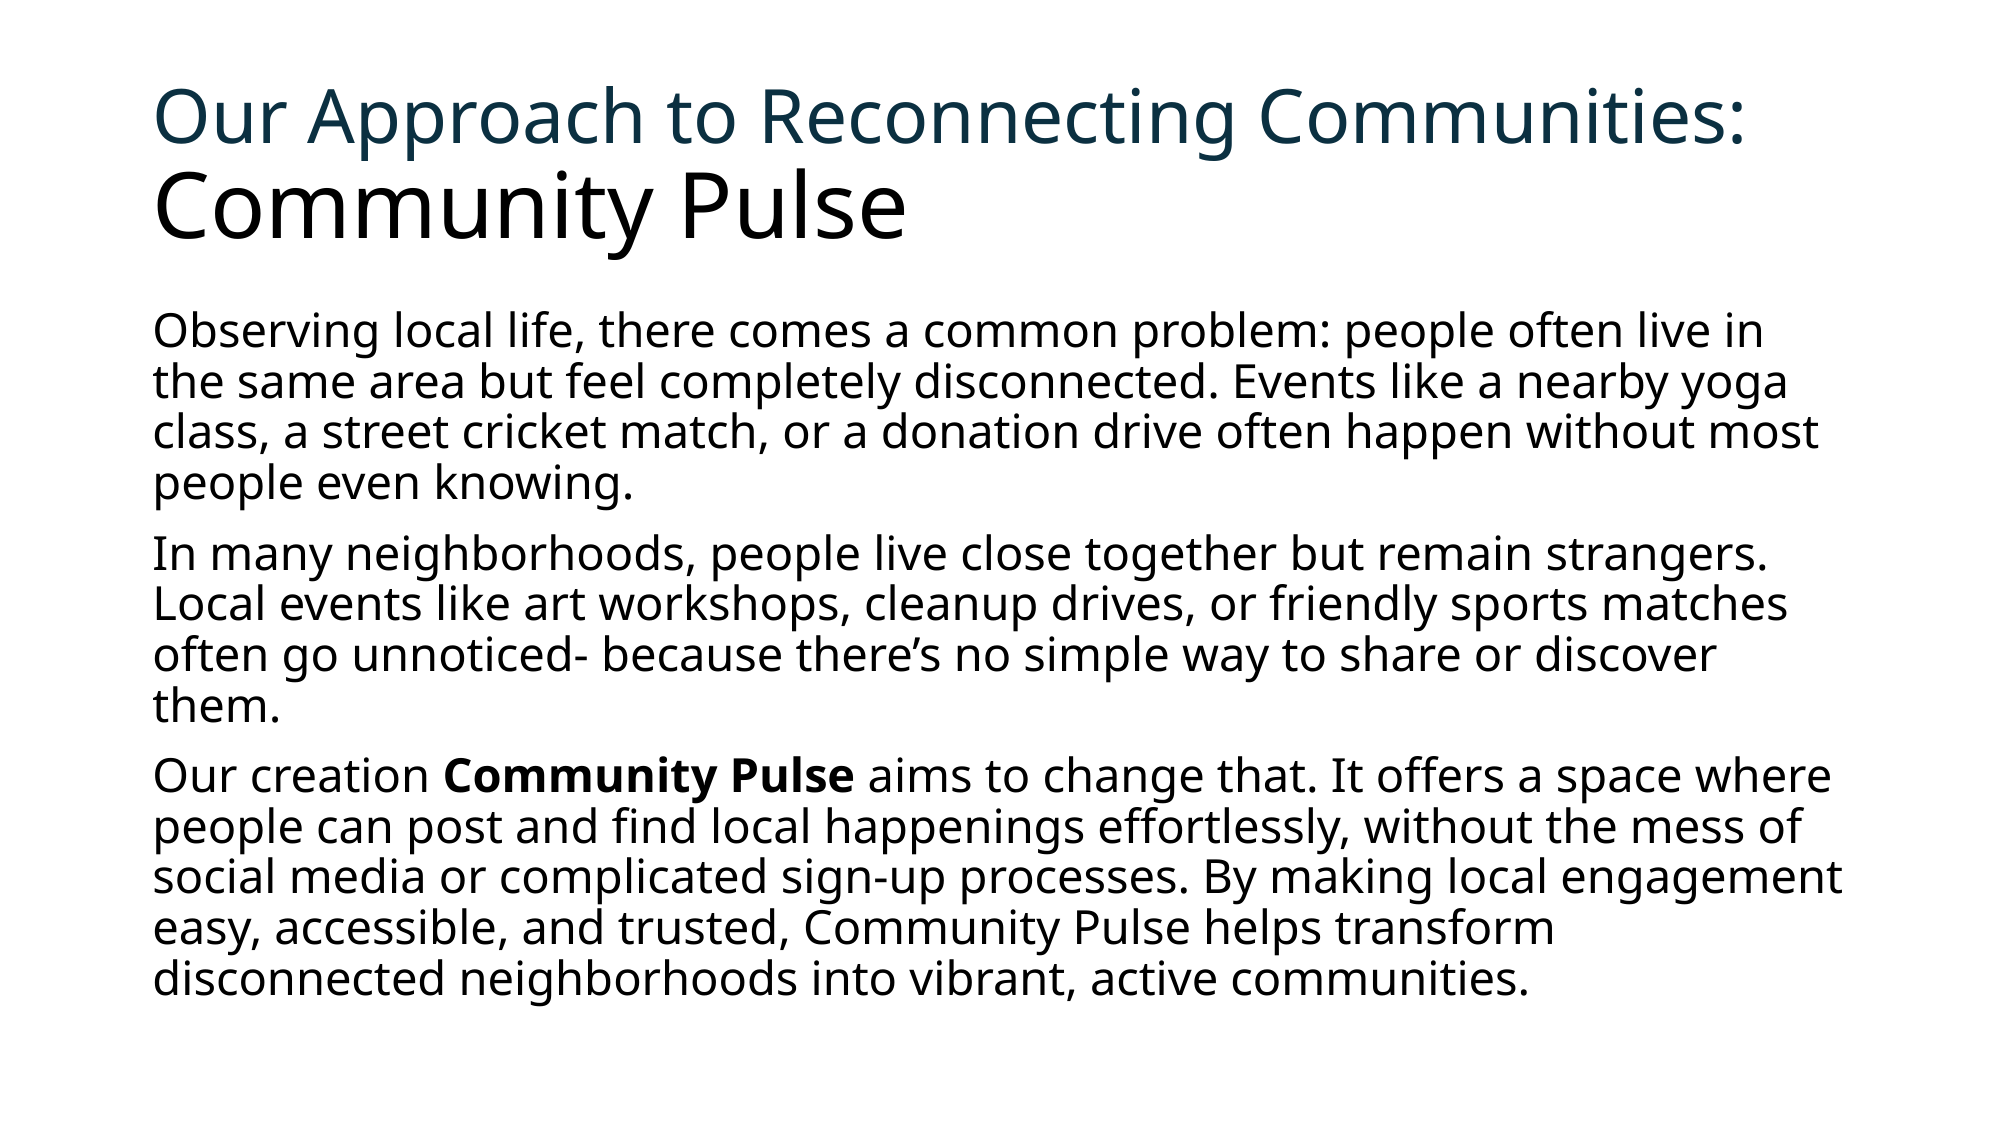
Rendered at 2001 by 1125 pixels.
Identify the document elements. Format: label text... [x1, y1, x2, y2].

list Observing local life, there comes a common problem: people often live in the same area but feel completely disconnected. Events like a nearby yoga class, a street cricket match, or a donation drive often happen without most people even knowing. In many neighborhoods, people live close together but remain strangers. Local events like art workshops, cleanup drives, or friendly sports matches often go unnoticed- because there’s no simple way to share or discover them. Our creation Community Pulse aims to change that. It offers a space where people can post and find local happenings effortlessly, without the mess of social media or complicated sign-up processes. By making local engagement easy, accessible, and trusted, Community Pulse helps transform disconnected neighborhoods into vibrant, active communities. [137, 299, 1863, 1014]
title Our Approach to Reconnecting Communities: Community Pulse [137, 59, 1863, 278]
